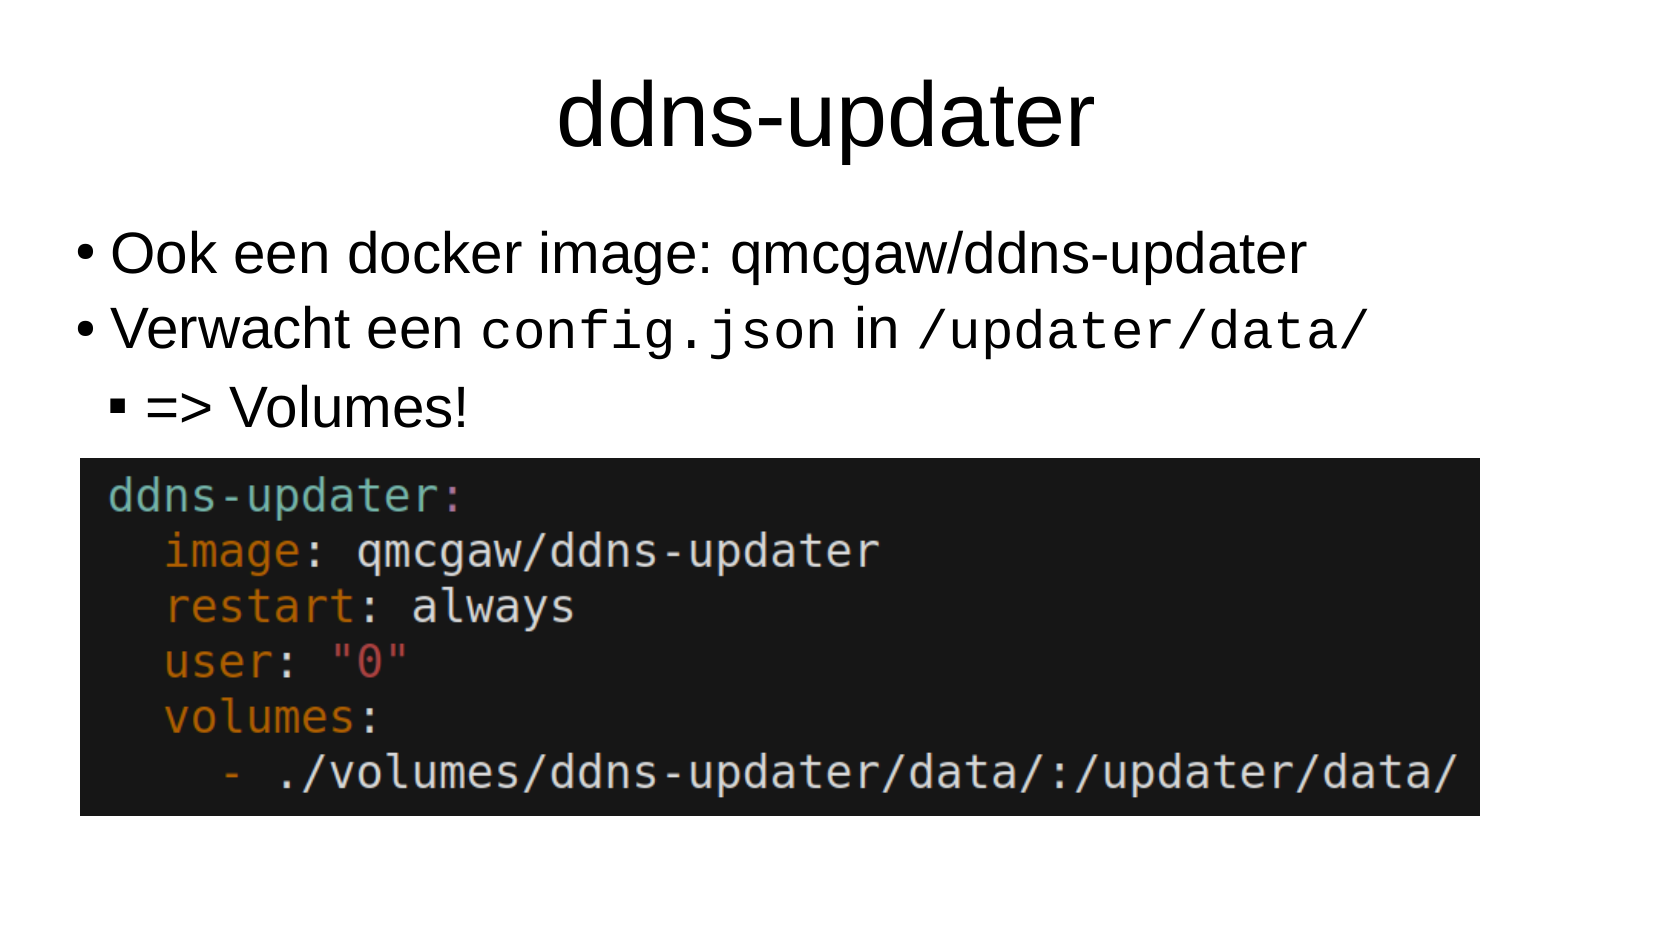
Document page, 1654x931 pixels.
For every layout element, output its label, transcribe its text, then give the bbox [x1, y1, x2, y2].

picture [80, 458, 1480, 816]
subtitle Ook een docker image: qmcgaw/ddns-updater Verwacht een config.json in /updater/data/ => Volumes! [75, 210, 1564, 751]
title ddns-updater [82, 37, 1571, 193]
